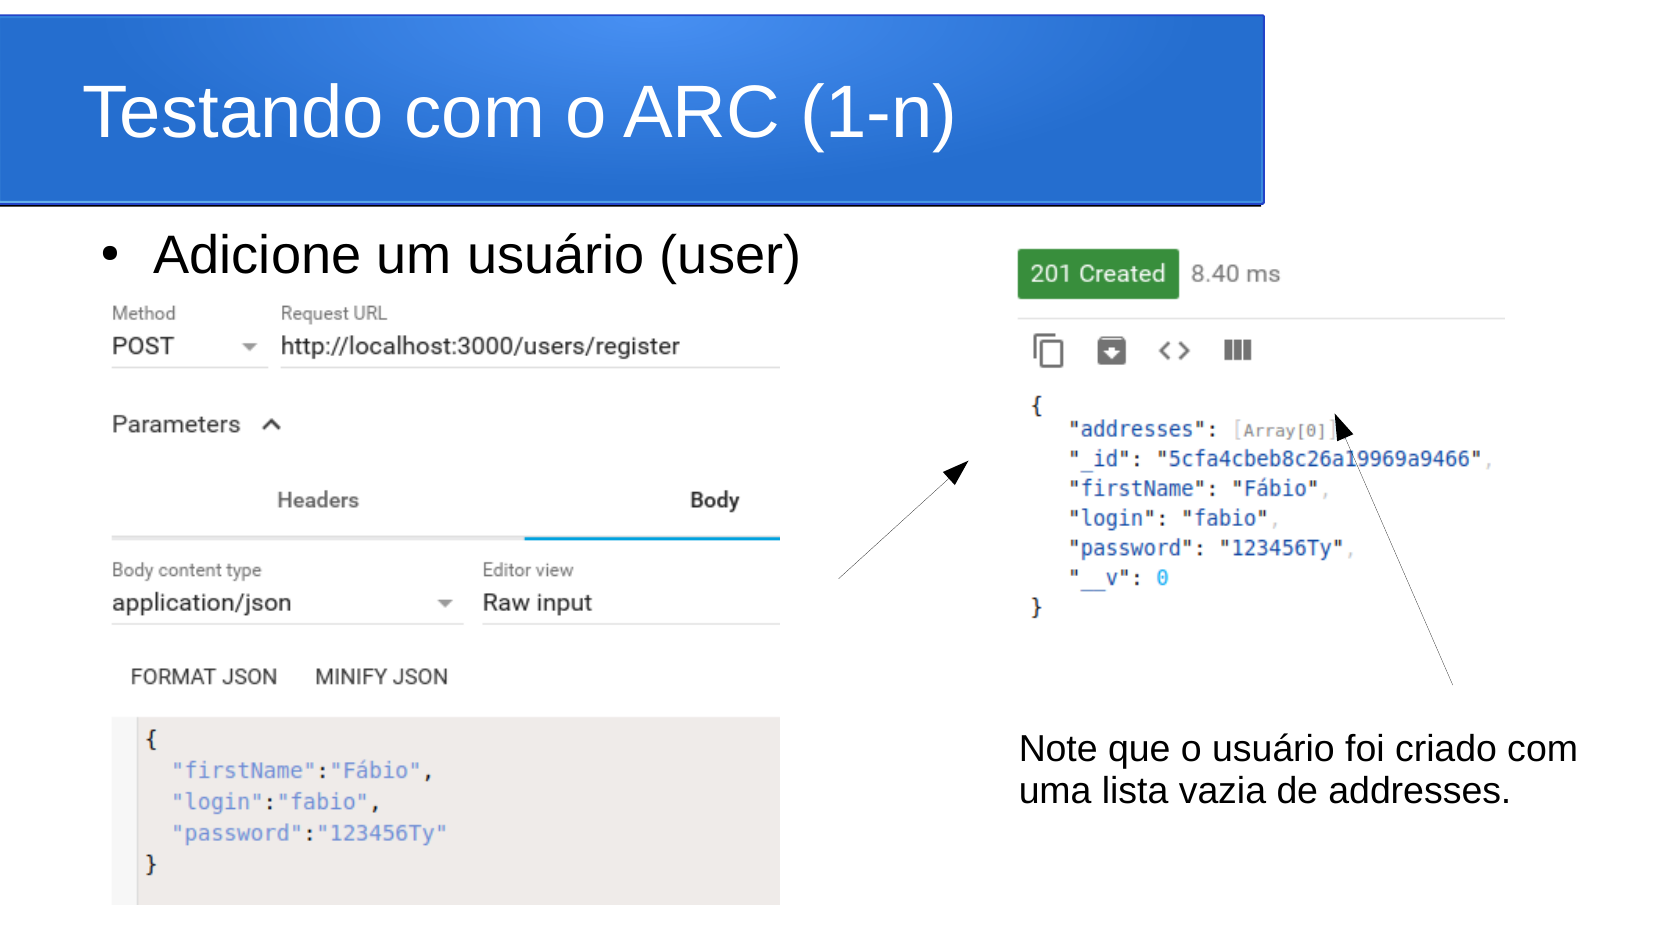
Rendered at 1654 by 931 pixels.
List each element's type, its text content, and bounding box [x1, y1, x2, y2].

picture [98, 295, 780, 905]
text_box Note que o usuário foi criado com uma lista vazia de addresses. [1003, 720, 1594, 820]
title Testando com o ARC (1-n) [82, 35, 1235, 189]
picture [1015, 243, 1505, 626]
list Adicione um usuário (user) [82, 224, 1571, 764]
